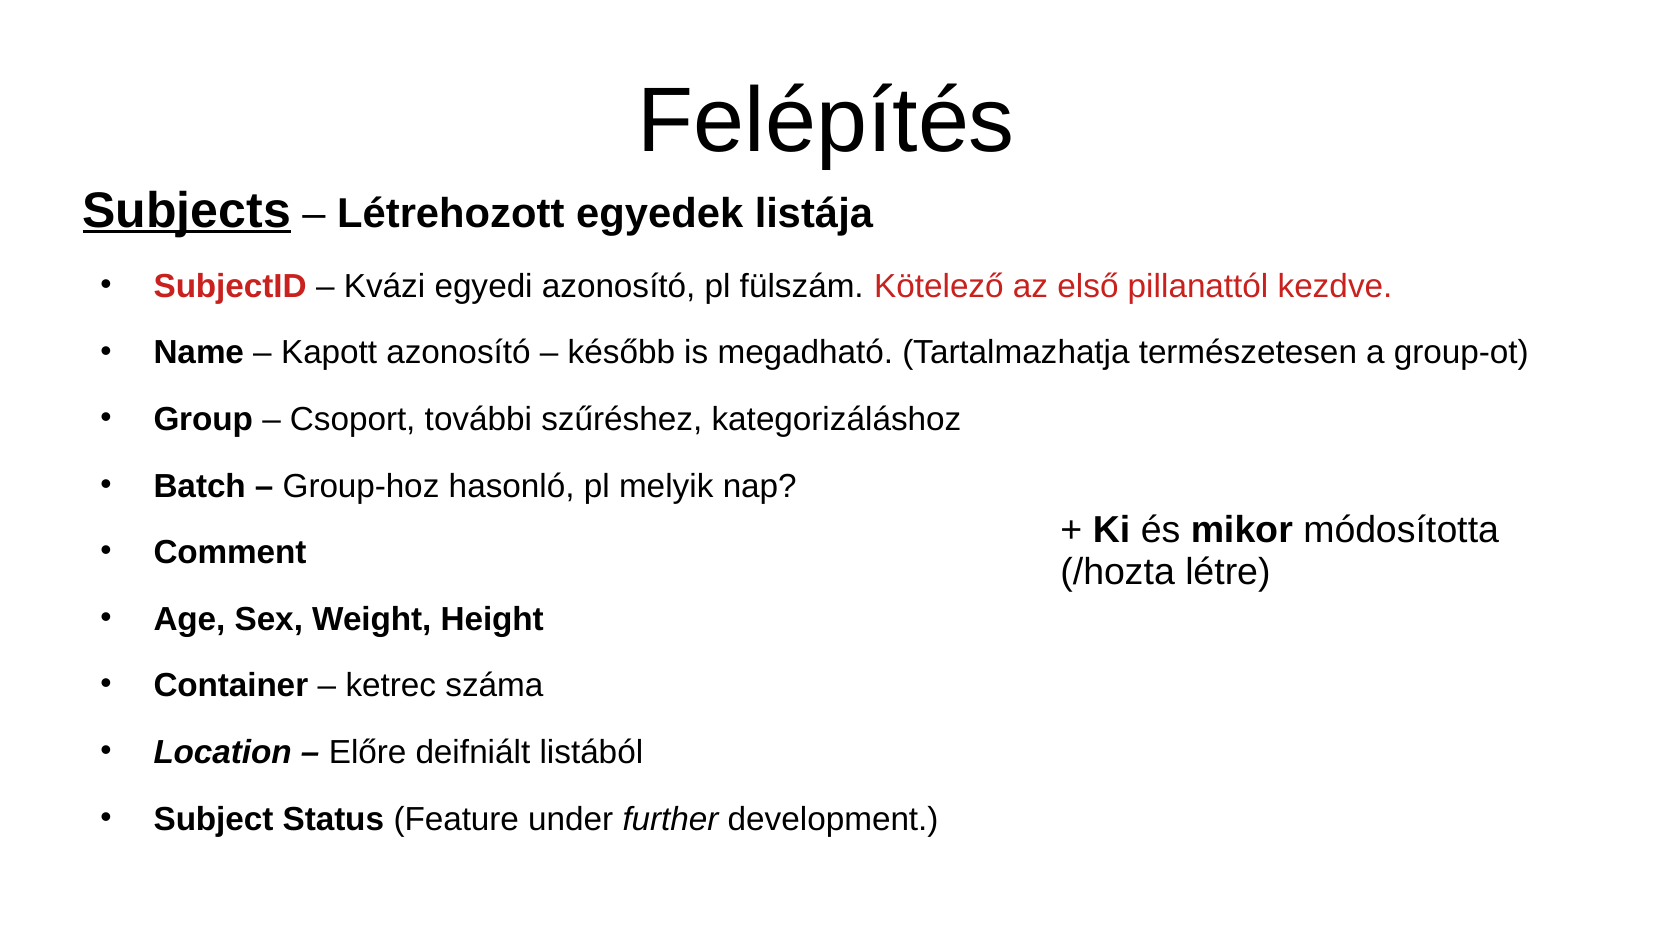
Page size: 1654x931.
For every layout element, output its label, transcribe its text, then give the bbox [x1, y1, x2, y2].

title Felépítés [82, 37, 1571, 193]
text_box + Ki és mikor módosította (/hozta létre) [1045, 501, 1571, 601]
list Subjects – Létrehozott egyedek listája SubjectID – Kvázi egyedi azonosító, pl fülszám. Kötelező az első pillanattól kezdve. Name – Kapott azonosító – később is megadható. (Tartalmazhatja természetesen a group-ot) Group – Csoport, további szűréshez, kategorizáláshoz Batch – Group-hoz hasonló, pl melyik nap? Comment Age, Sex, Weight, Height Container – ketrec száma Location – Előre deifniált listából Subject Status (Feature under further development.) [82, 193, 1571, 901]
